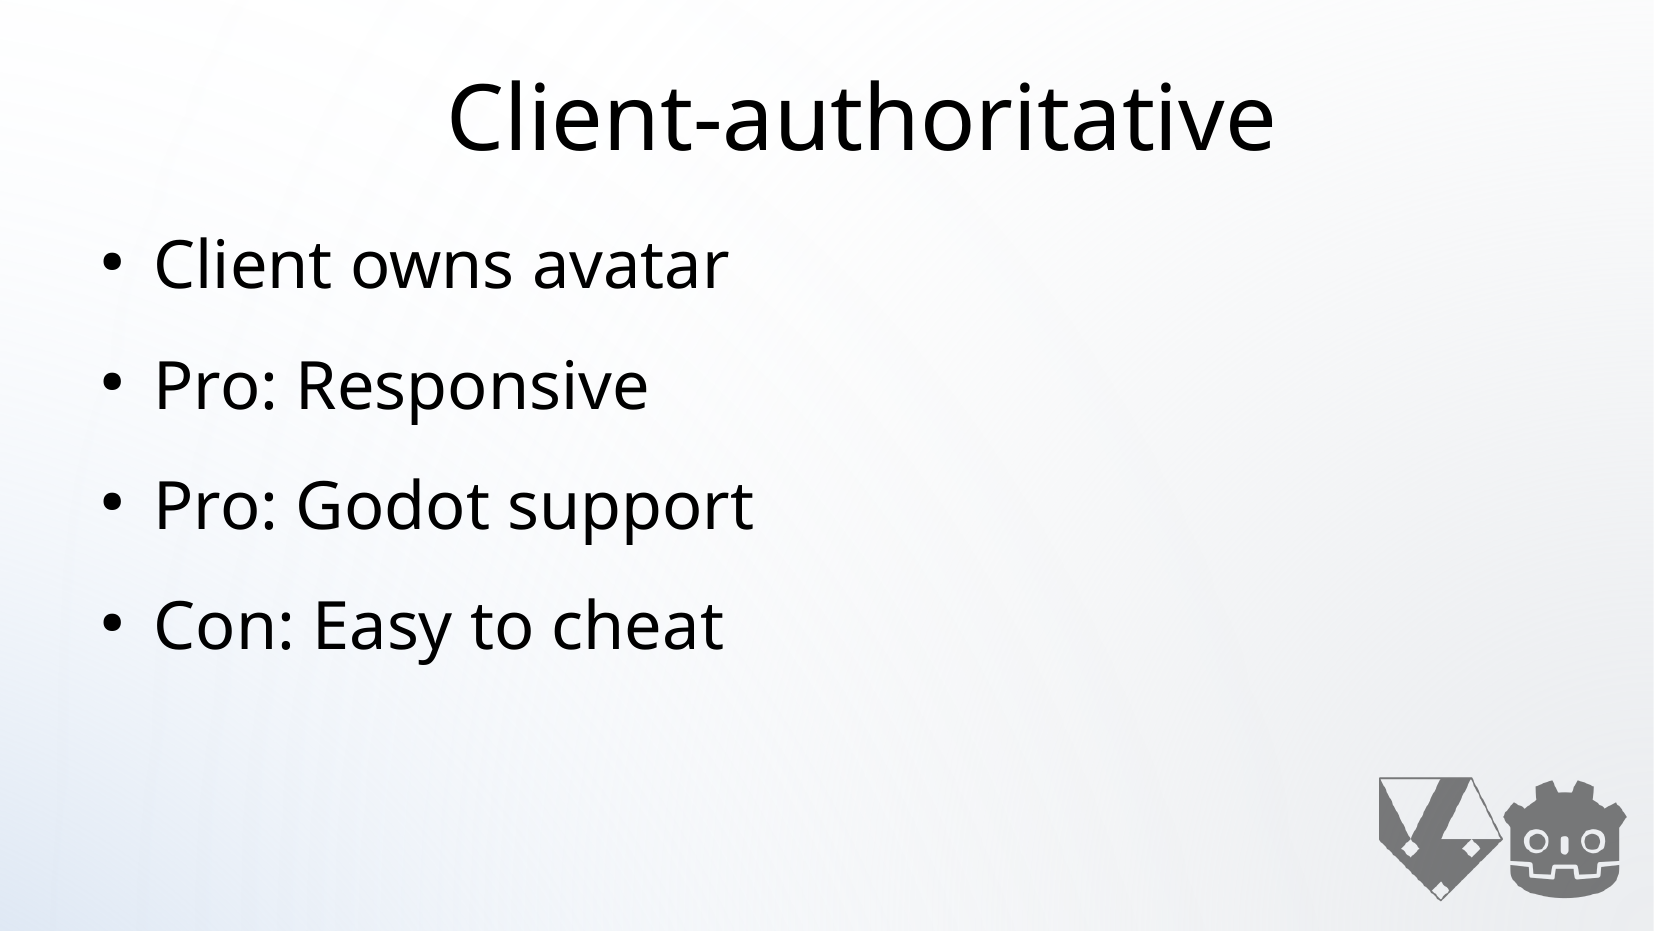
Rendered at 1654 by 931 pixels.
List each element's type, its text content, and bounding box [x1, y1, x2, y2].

list Client owns avatar Pro: Responsive Pro: Godot support Con: Easy to cheat [82, 217, 1571, 758]
title Client-authoritative [82, 37, 1571, 193]
picture [0, 0, 1654, 931]
